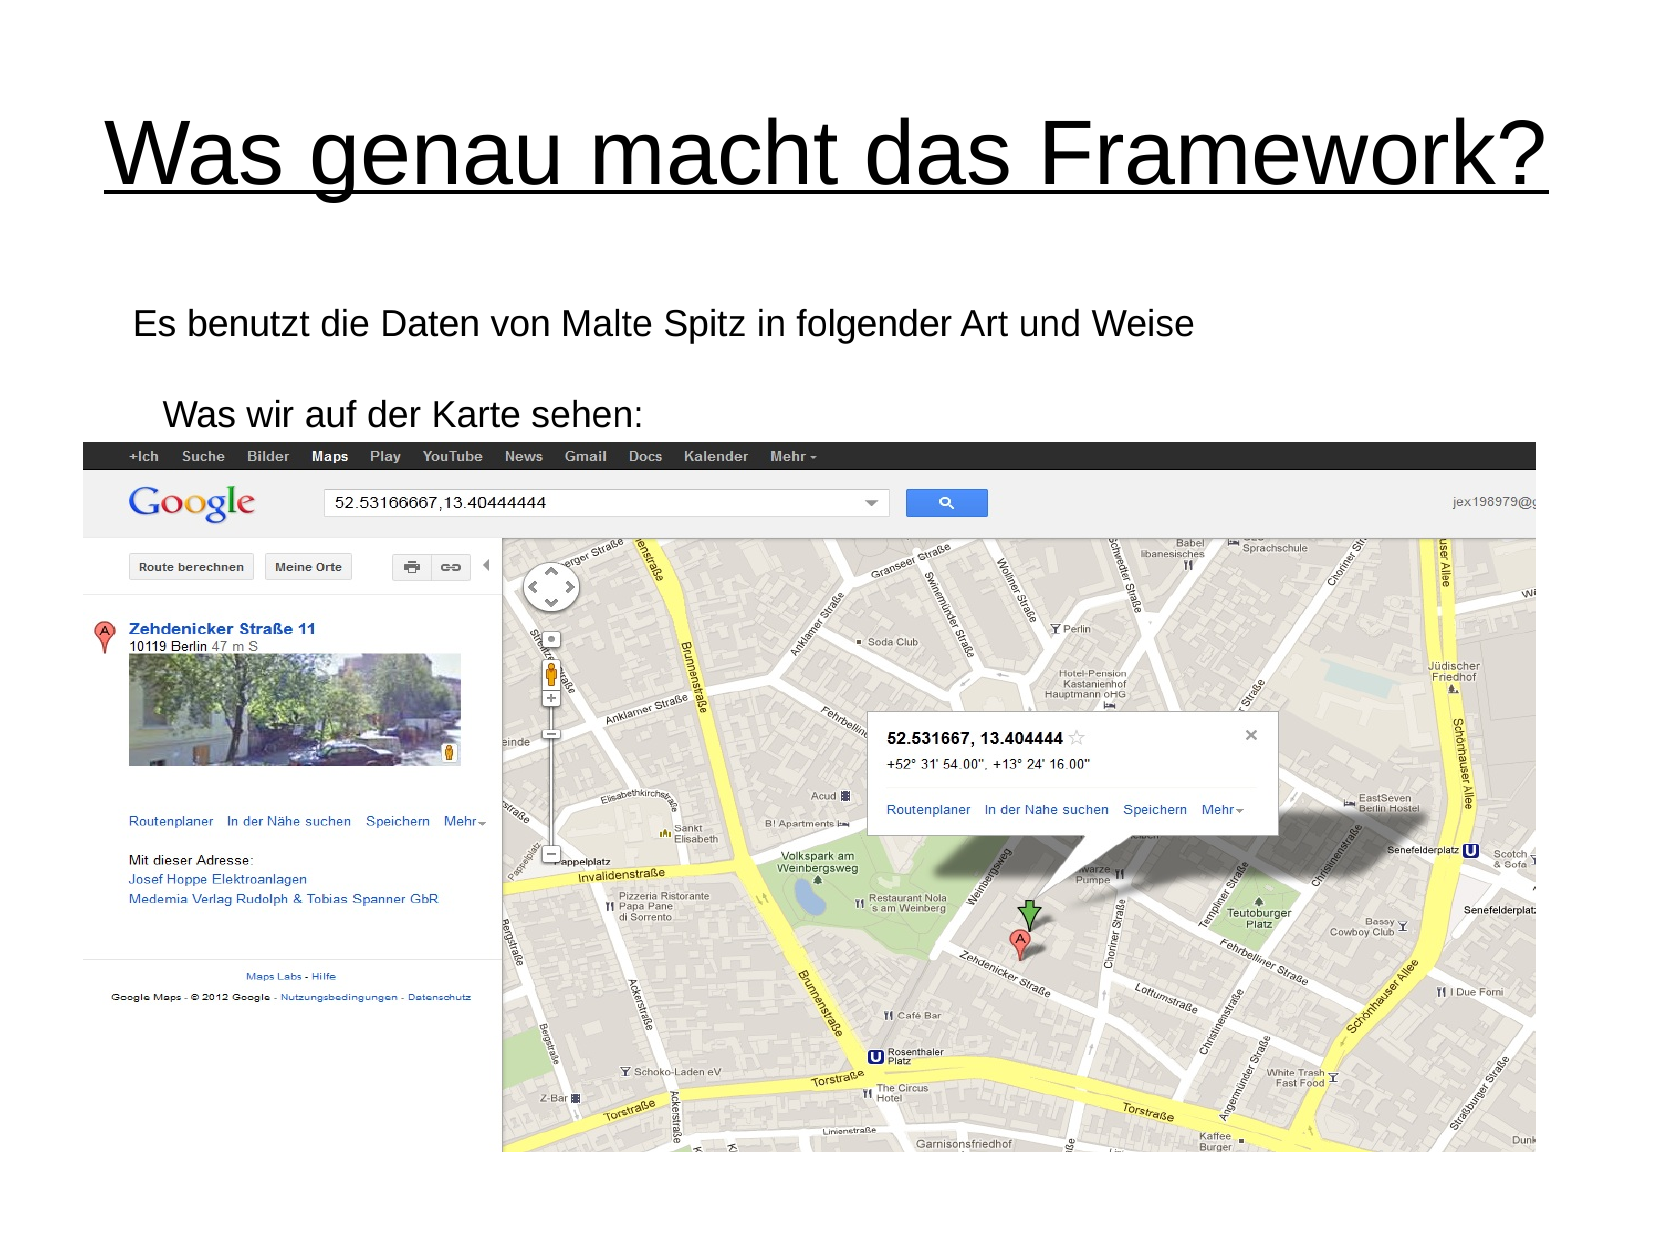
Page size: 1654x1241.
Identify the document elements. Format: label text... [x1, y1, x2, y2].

picture [83, 442, 1536, 1152]
title Was genau macht das Framework? [82, 49, 1571, 257]
text_box Was wir auf der Karte sehen: [147, 386, 1093, 442]
text_box Es benutzt die Daten von Malte Spitz in folgender Art und Weise [118, 295, 1477, 442]
